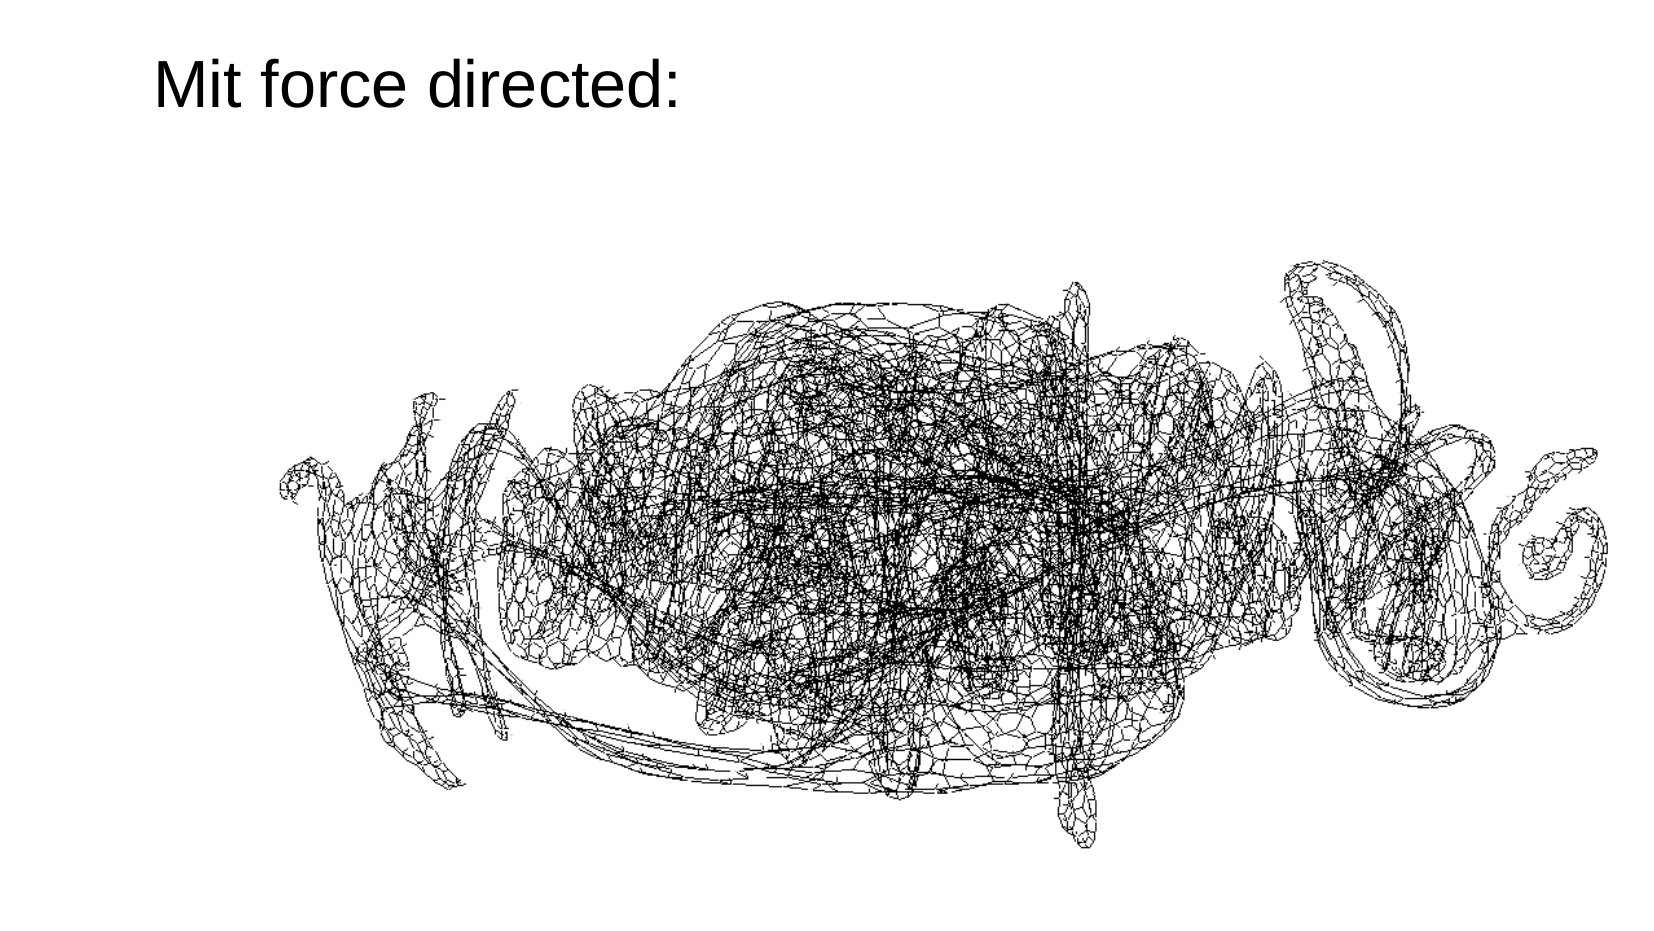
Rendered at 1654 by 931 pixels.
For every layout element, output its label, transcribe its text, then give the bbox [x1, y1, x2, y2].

list Mit force directed: [82, 47, 1571, 166]
picture [245, 216, 1630, 886]
